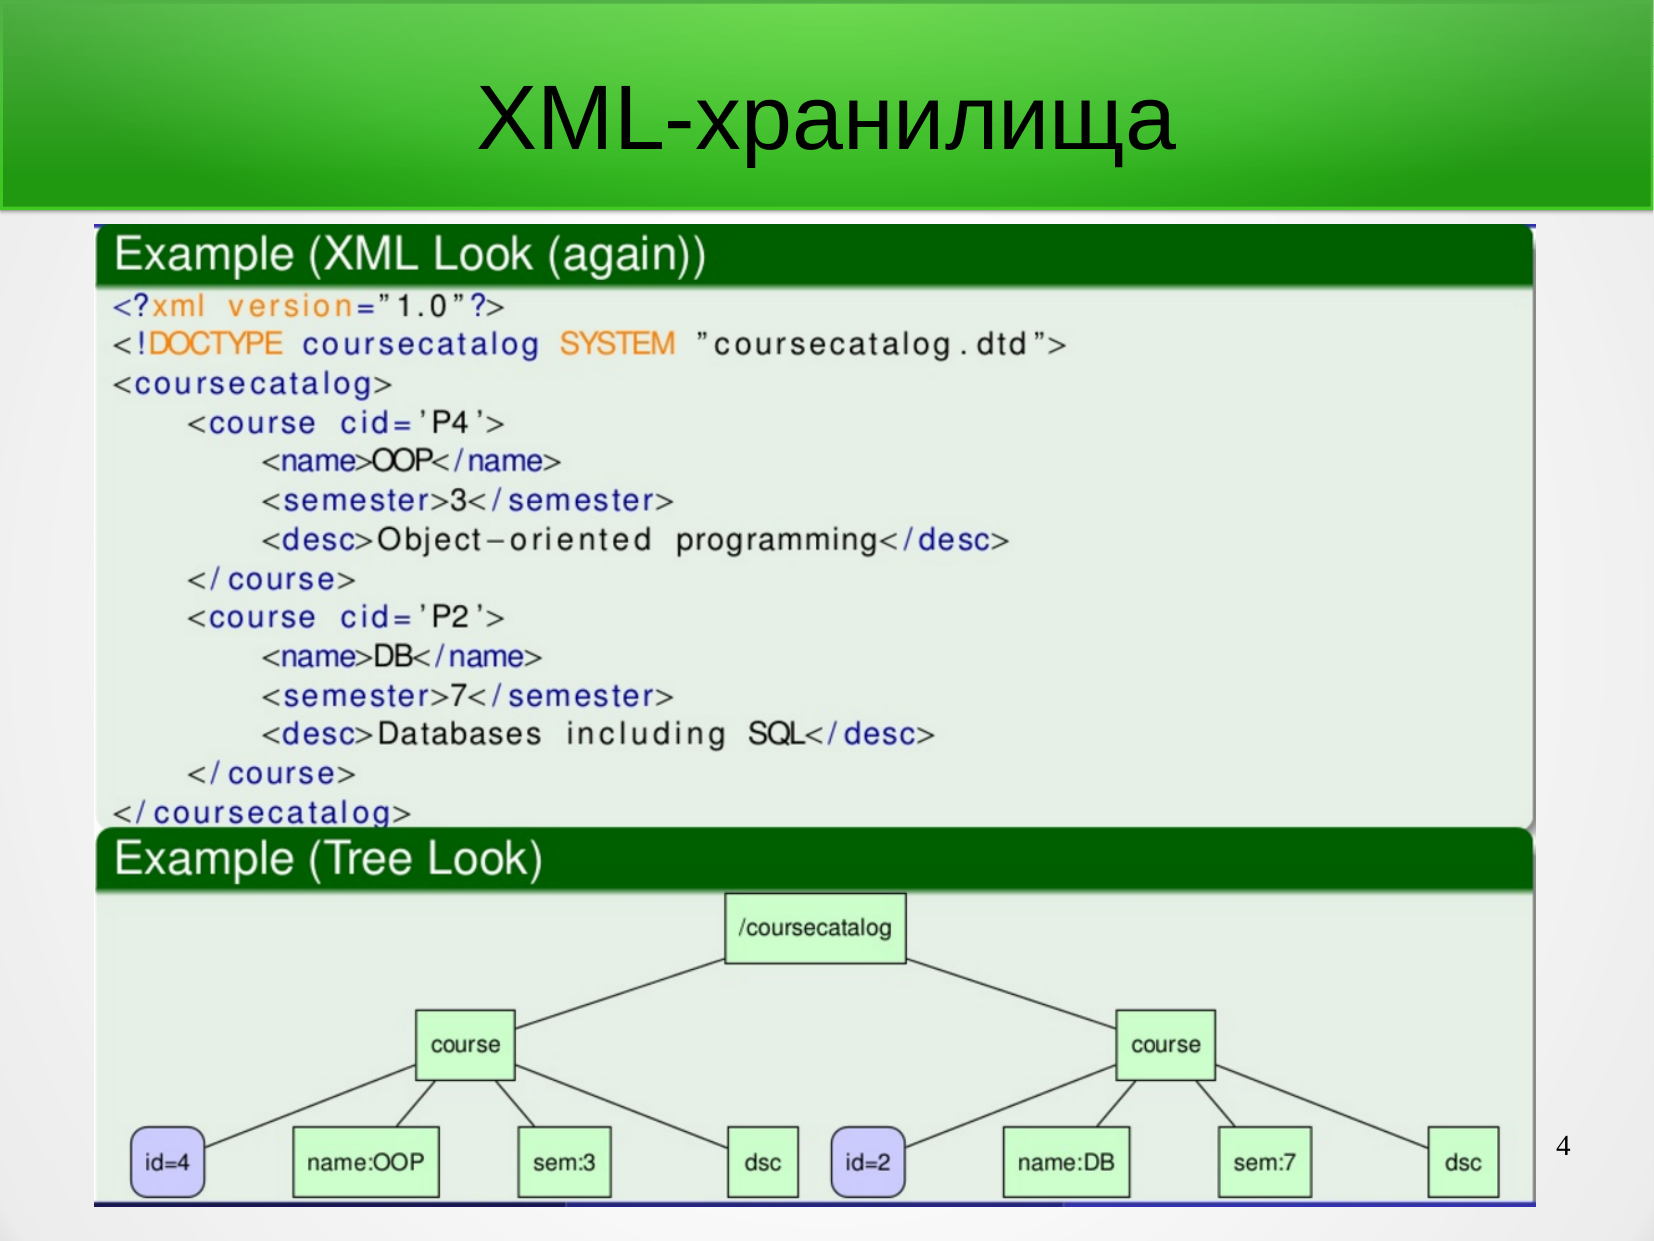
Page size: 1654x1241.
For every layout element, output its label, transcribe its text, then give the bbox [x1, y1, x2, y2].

title XML-хранилища [82, 47, 1571, 189]
picture [94, 224, 1536, 1207]
